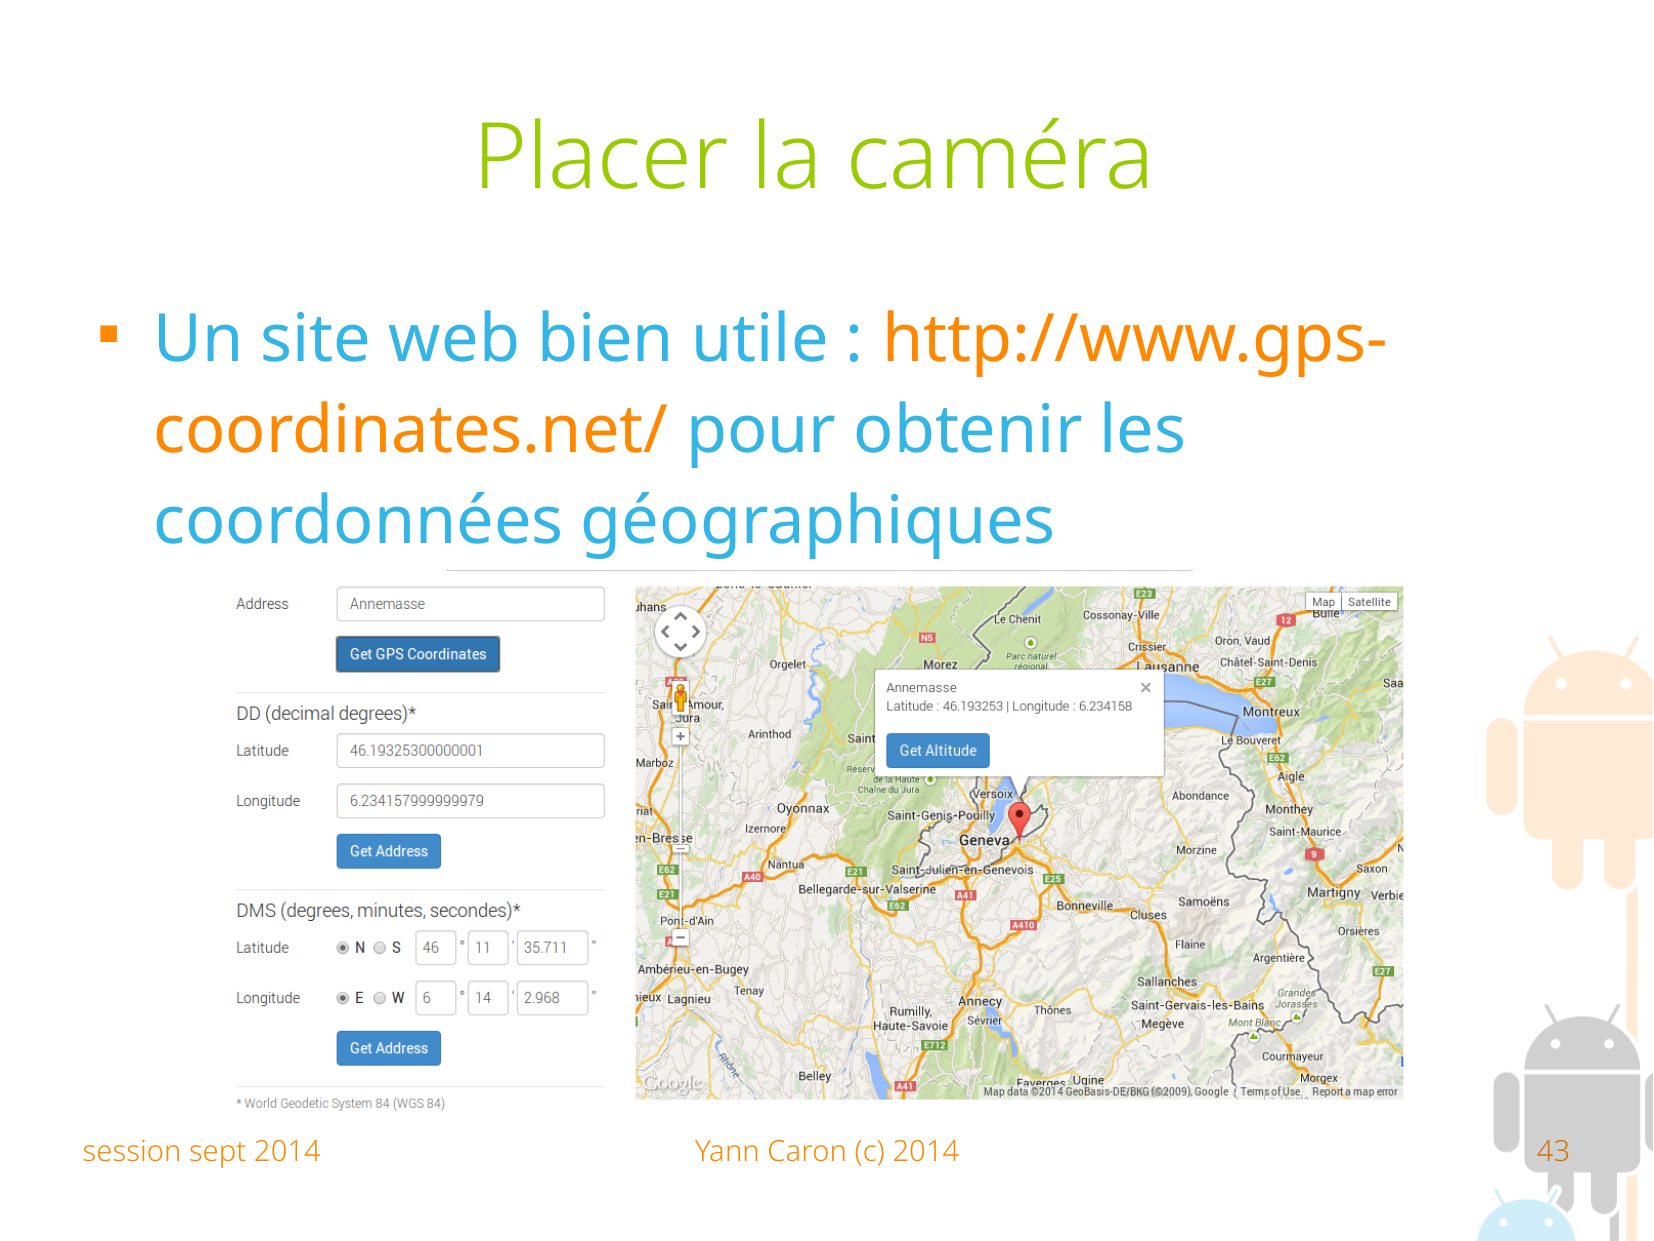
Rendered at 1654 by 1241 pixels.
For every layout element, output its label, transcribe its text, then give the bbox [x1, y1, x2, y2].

picture [223, 423, 1654, 1241]
list Un site web bien utile : http://www.gps-coordinates.net/ pour obtenir les coordonnées géographiques [82, 290, 1571, 1010]
title Placer la caméra [82, 49, 1571, 257]
